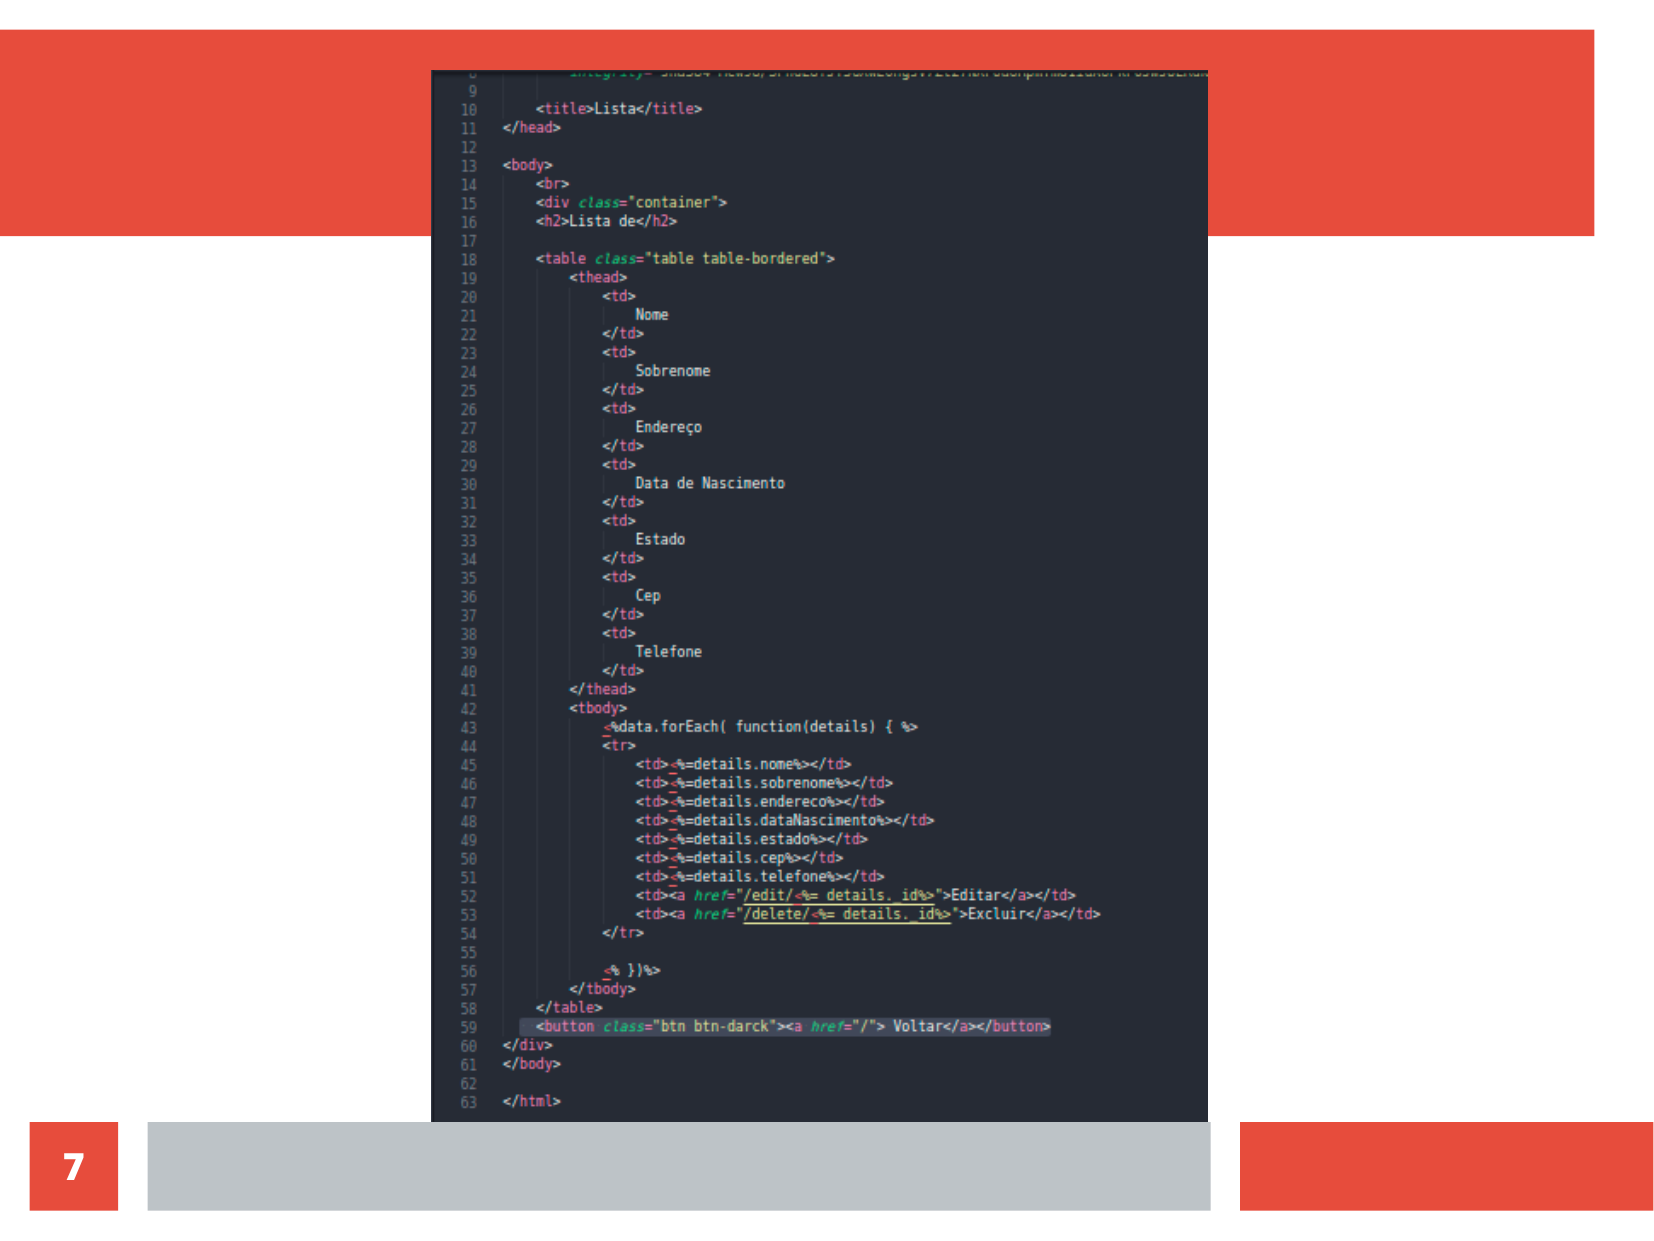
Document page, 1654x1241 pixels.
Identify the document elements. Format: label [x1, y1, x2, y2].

picture [431, 70, 1208, 1123]
